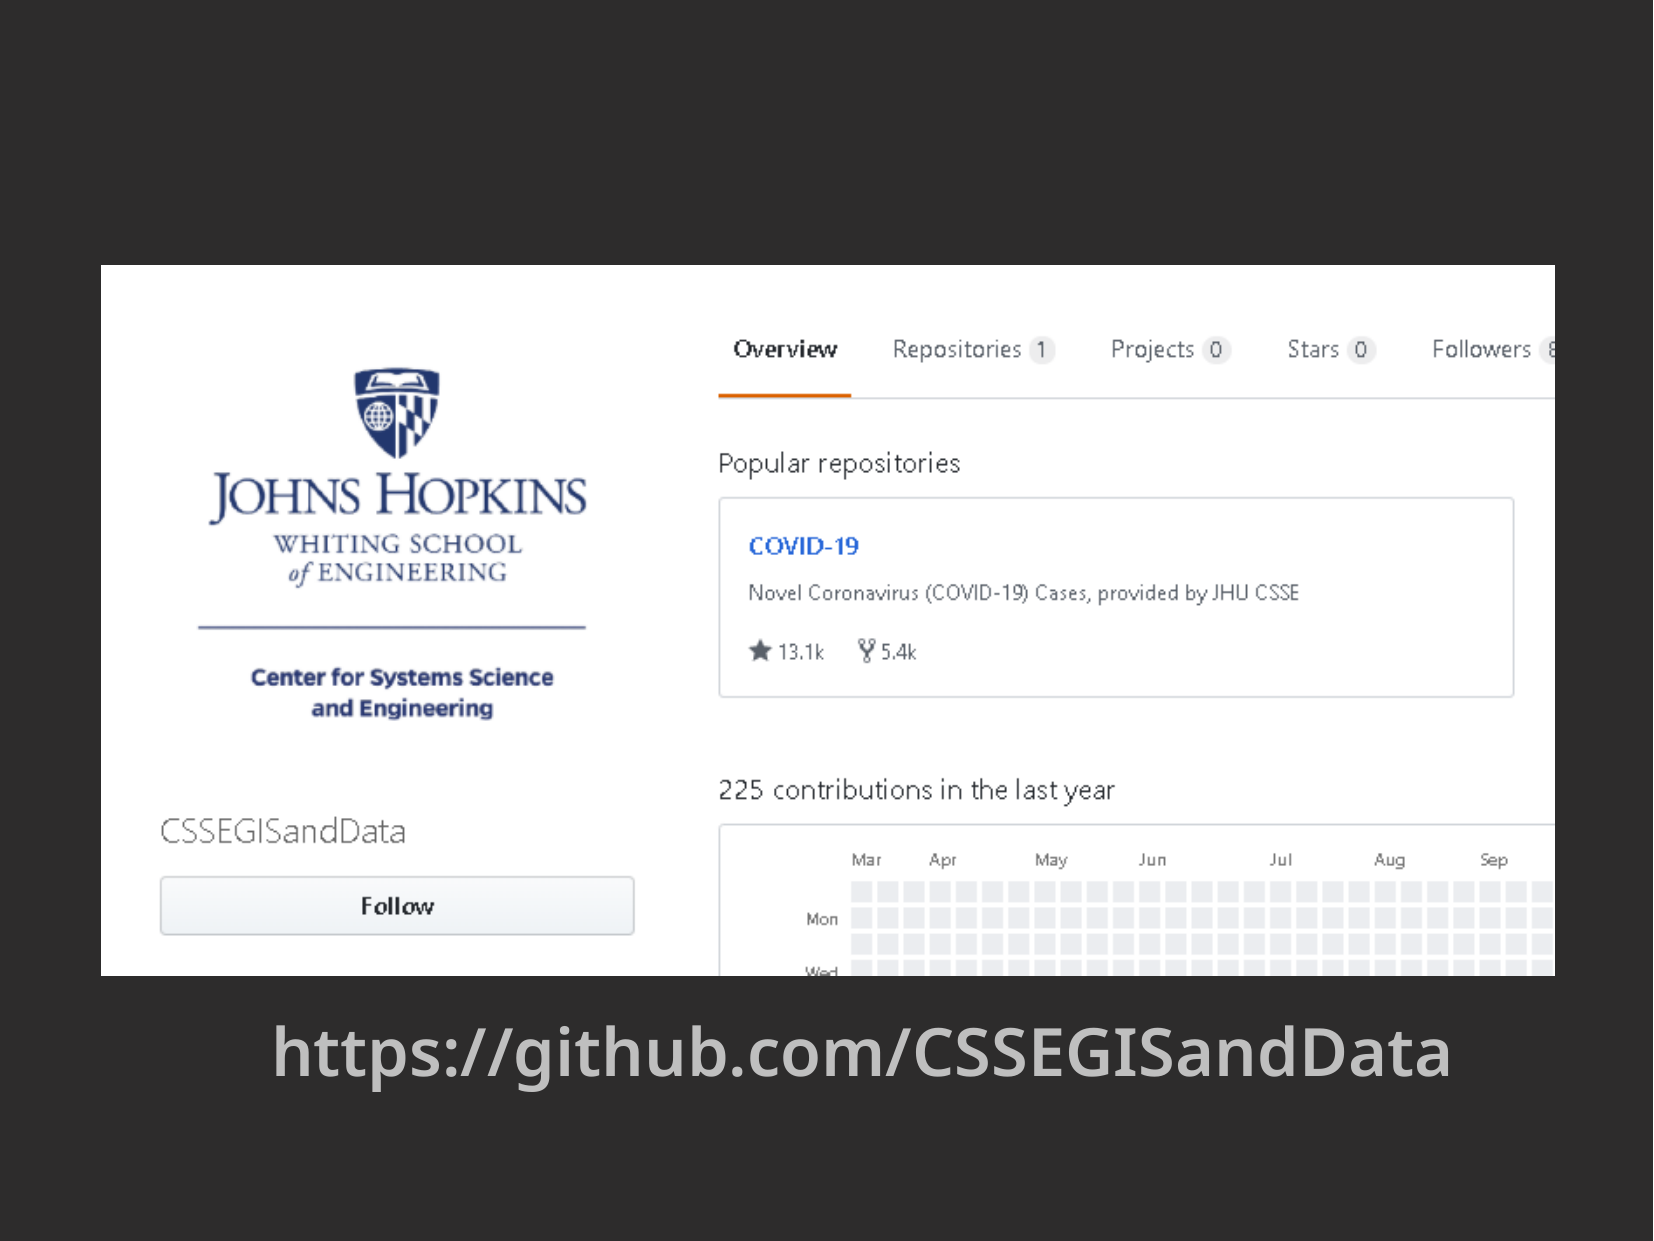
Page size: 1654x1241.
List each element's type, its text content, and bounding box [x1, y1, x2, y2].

picture [101, 265, 1555, 976]
list https://github.com/CSSEGISandData [60, 1005, 1595, 1111]
